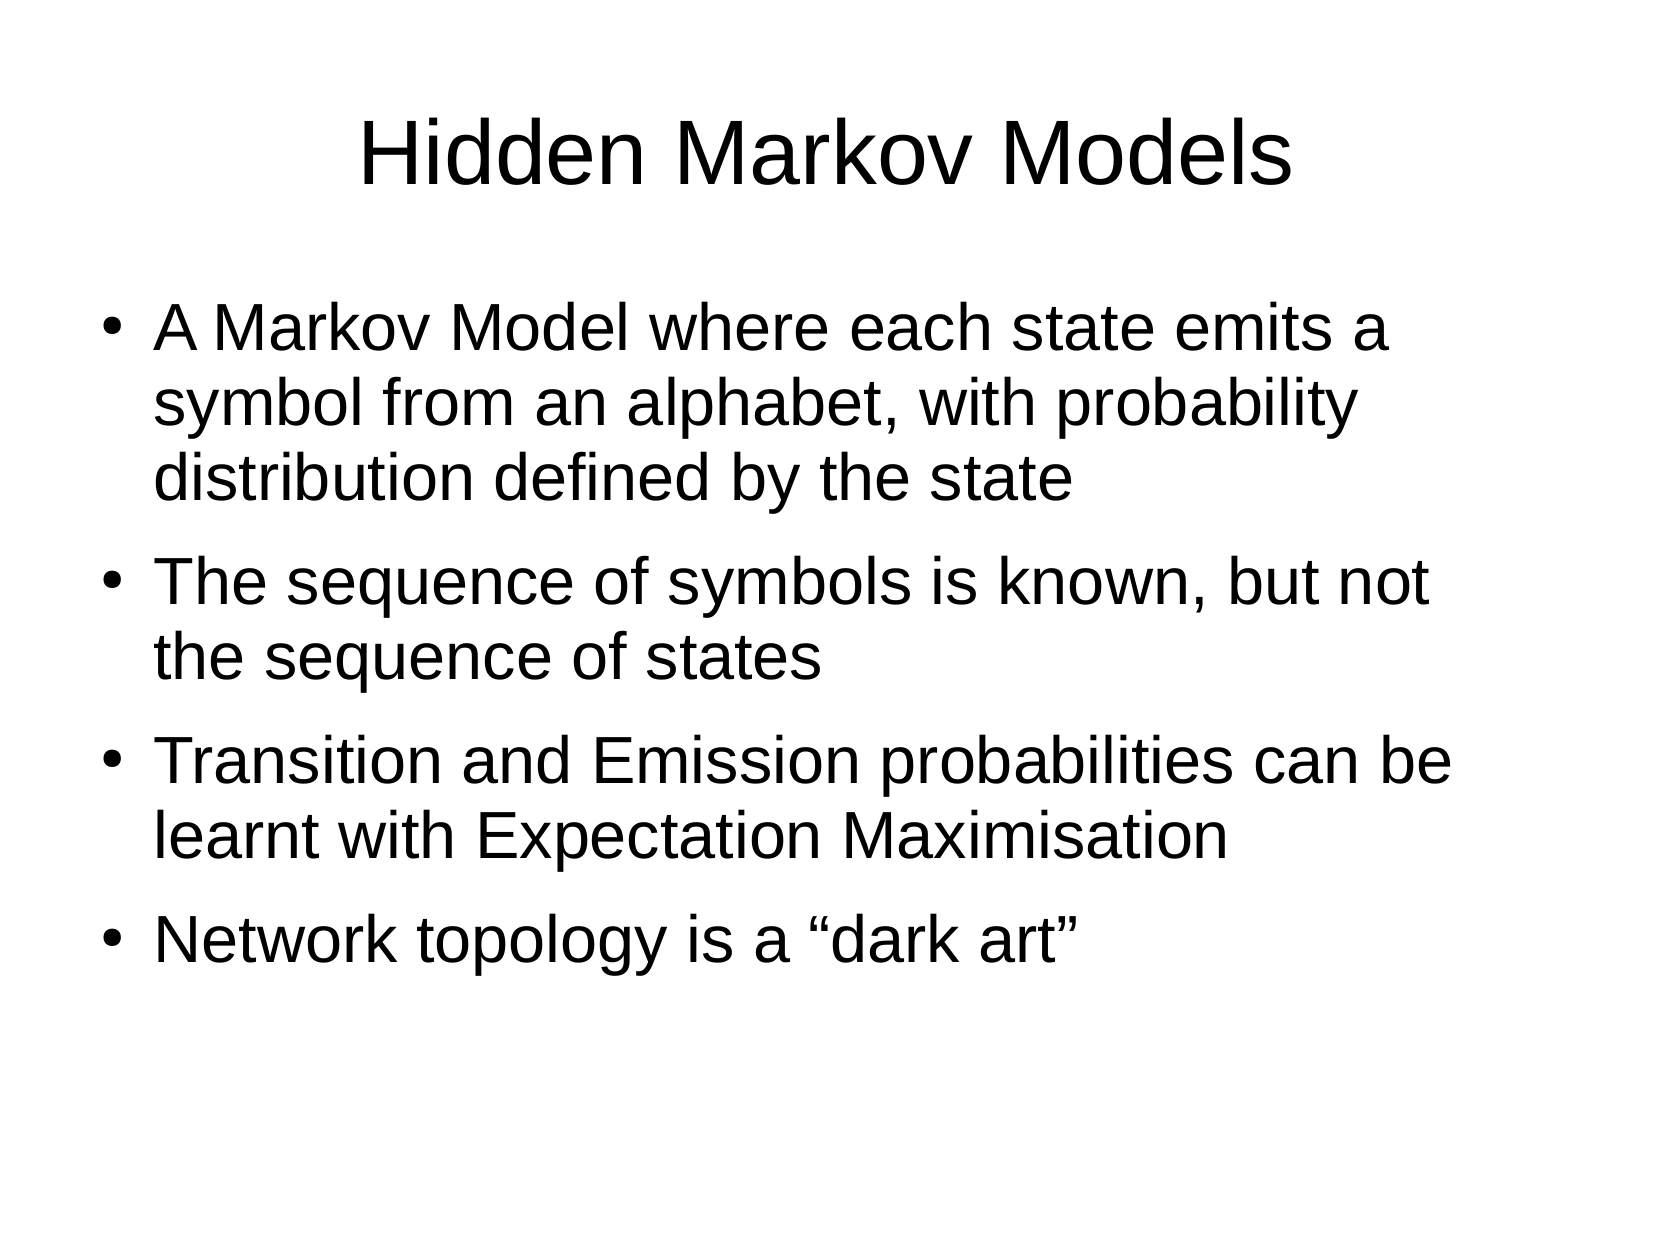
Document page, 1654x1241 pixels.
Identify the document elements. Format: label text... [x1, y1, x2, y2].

list A Markov Model where each state emits a symbol from an alphabet, with probability distribution defined by the state The sequence of symbols is known, but not the sequence of states Transition and Emission probabilities can be learnt with Expectation Maximisation Network topology is a “dark art” [82, 290, 1538, 1010]
title Hidden Markov Models [82, 49, 1571, 257]
